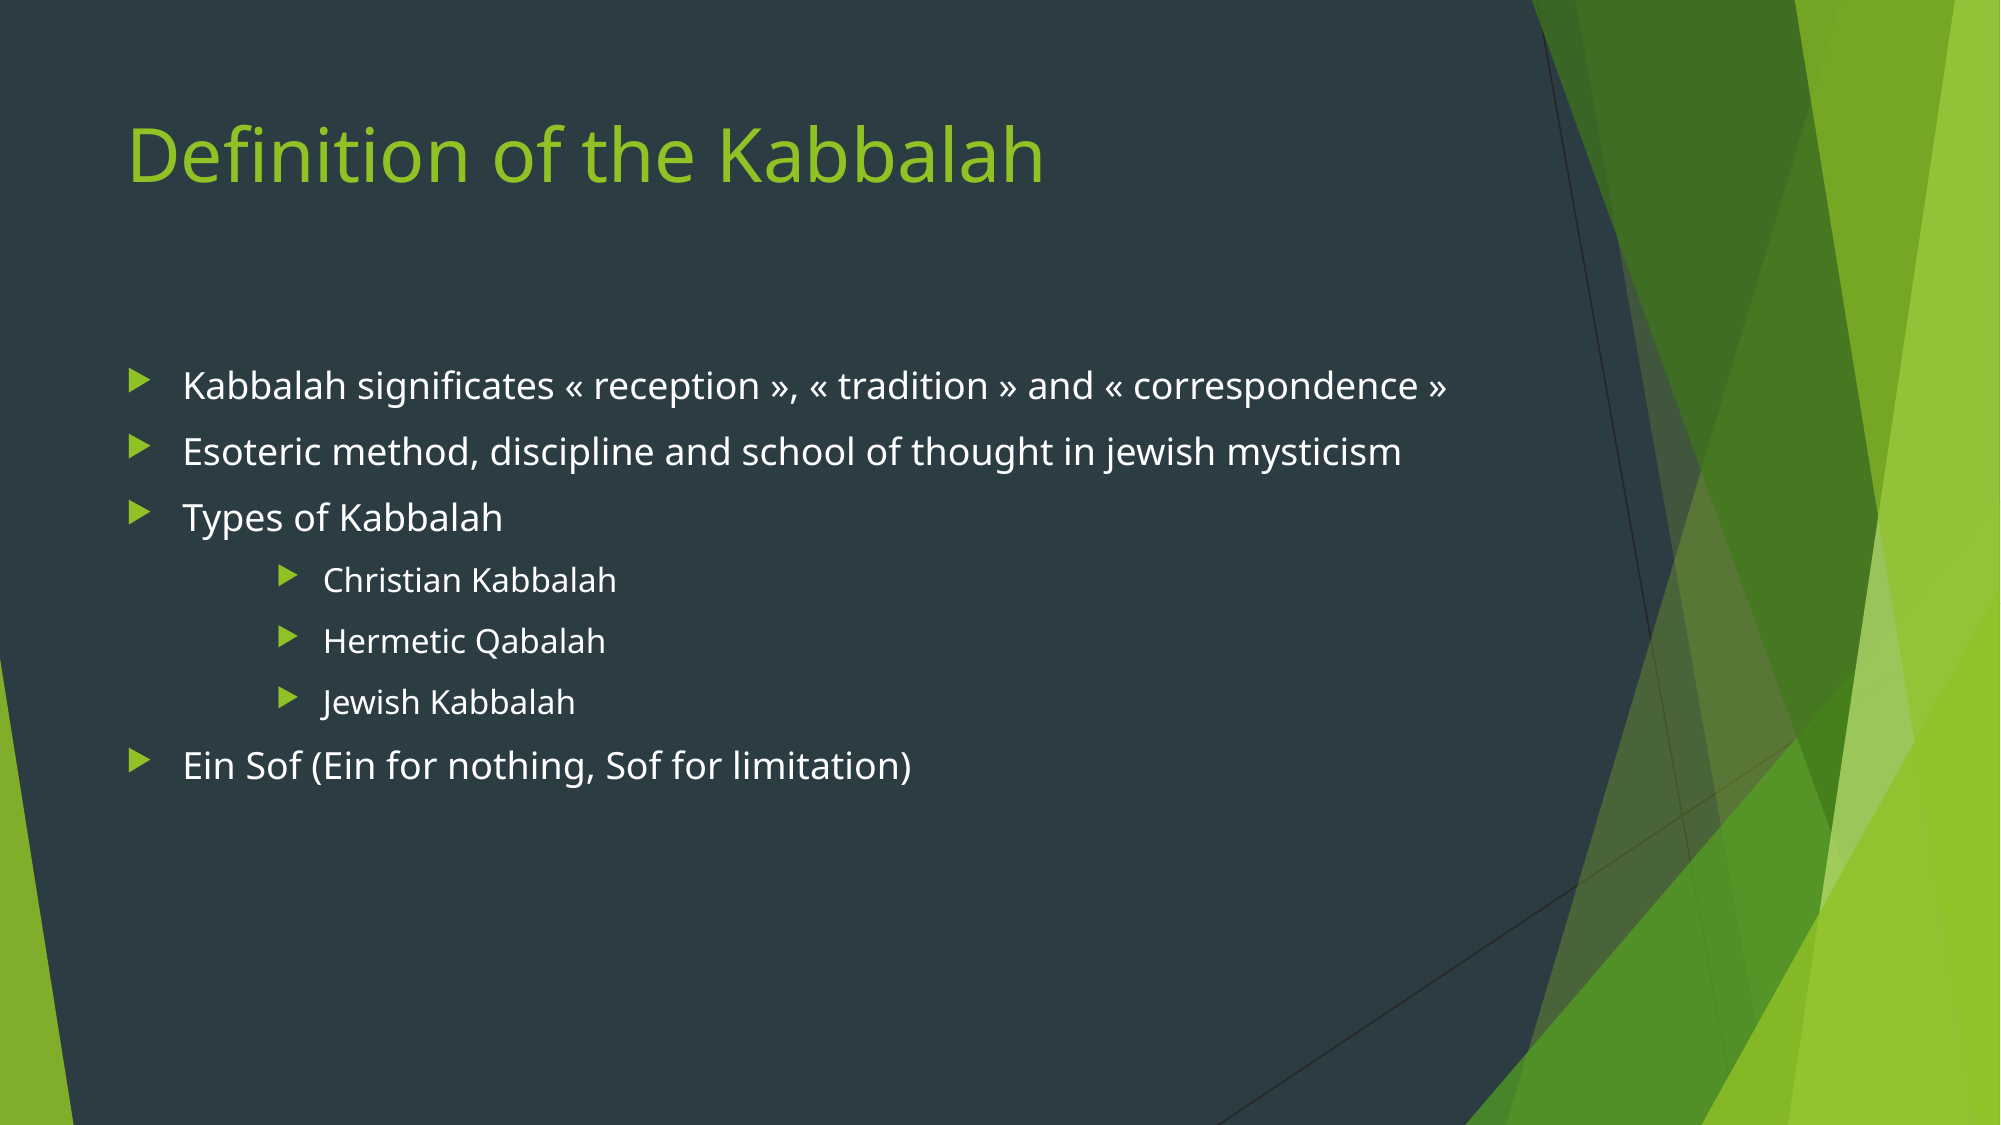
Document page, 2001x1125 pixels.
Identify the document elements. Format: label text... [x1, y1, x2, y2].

title Definition of the Kabbalah [111, 99, 1522, 317]
list Kabbalah significates « reception », « tradition » and « correspondence » Esoteric method, discipline and school of thought in jewish mysticism Types of Kabbalah Christian Kabbalah Hermetic Qabalah Jewish Kabbalah Ein Sof (Ein for nothing, Sof for limitation) [111, 354, 1522, 992]
